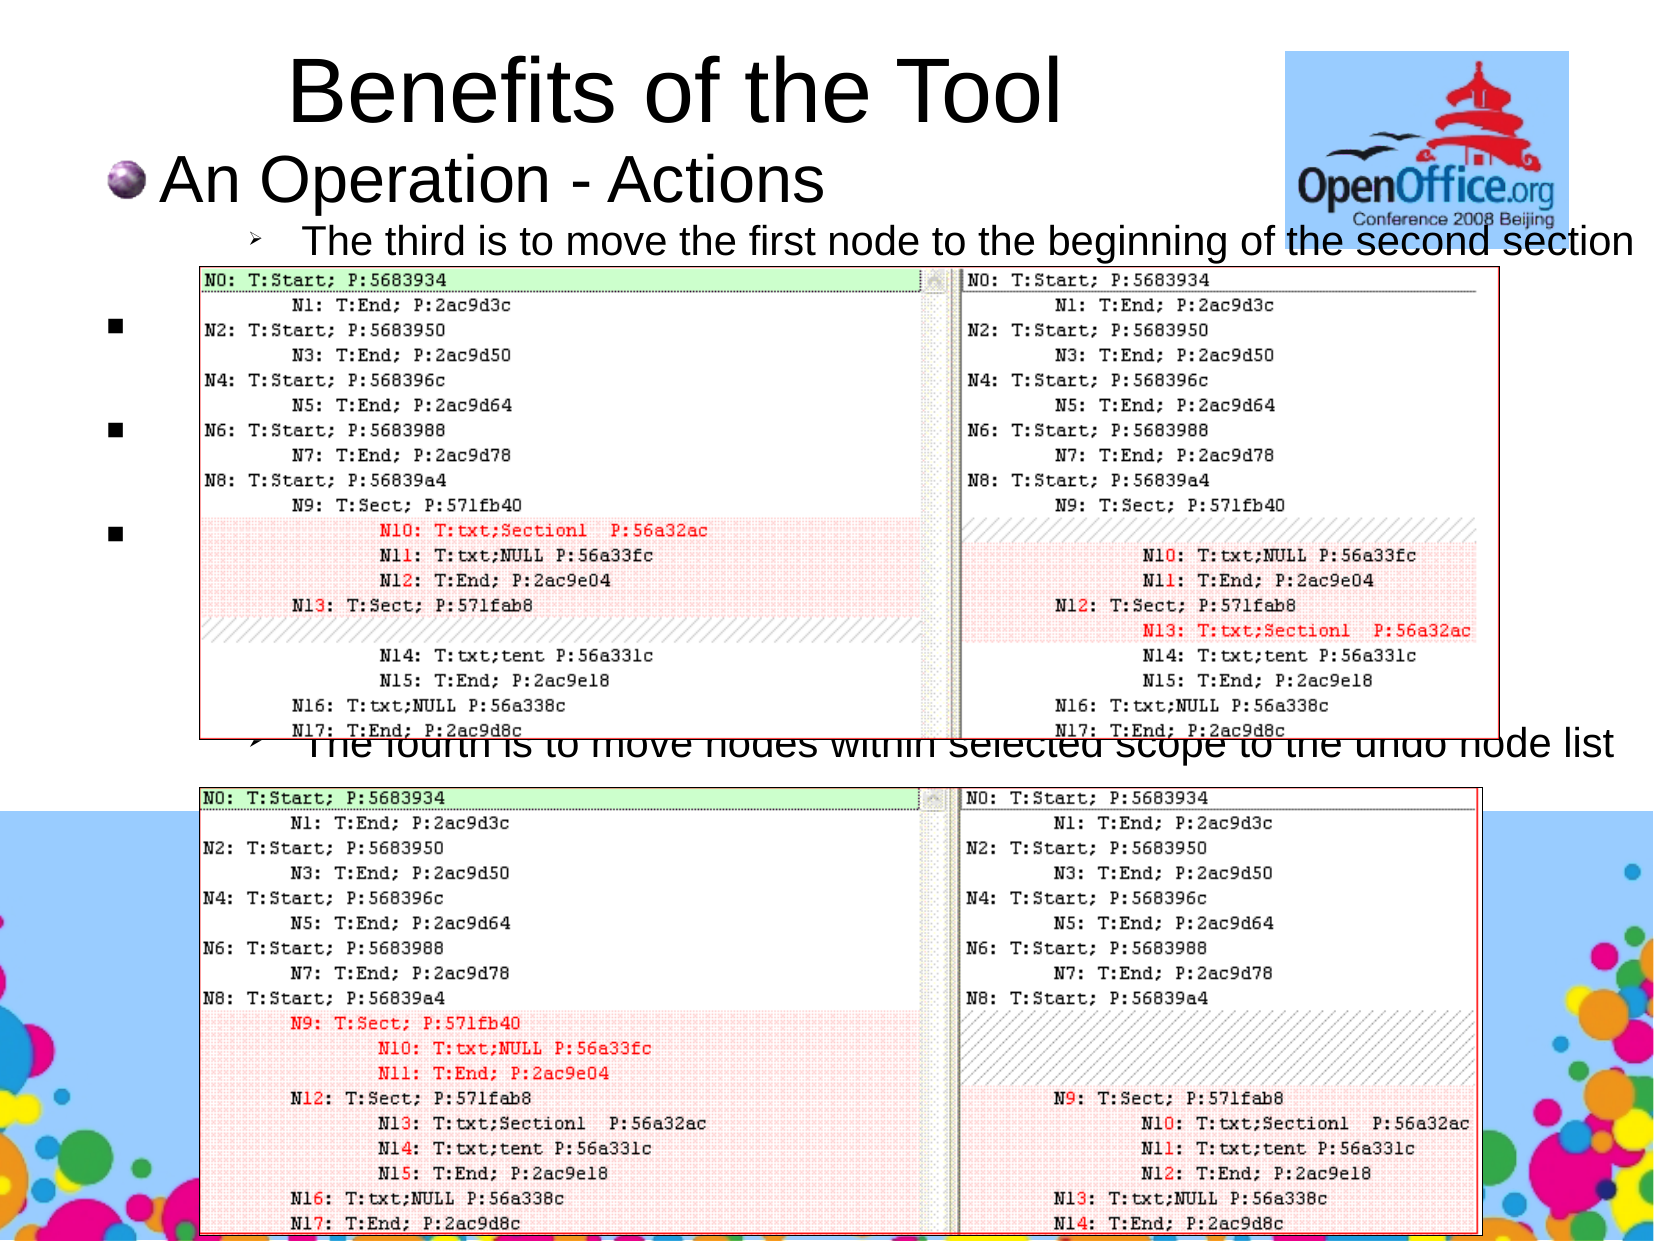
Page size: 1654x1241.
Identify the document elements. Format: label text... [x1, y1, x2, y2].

title Benefits of the Tool [57, 8, 1294, 173]
picture [199, 266, 1500, 740]
picture [1294, 51, 1569, 142]
picture [0, 787, 1654, 1241]
list An Operation - Actions The third is to move the first node to the beginning of the second section The fourth is to move nodes within selected scope to the undo node list [71, 142, 1638, 1109]
